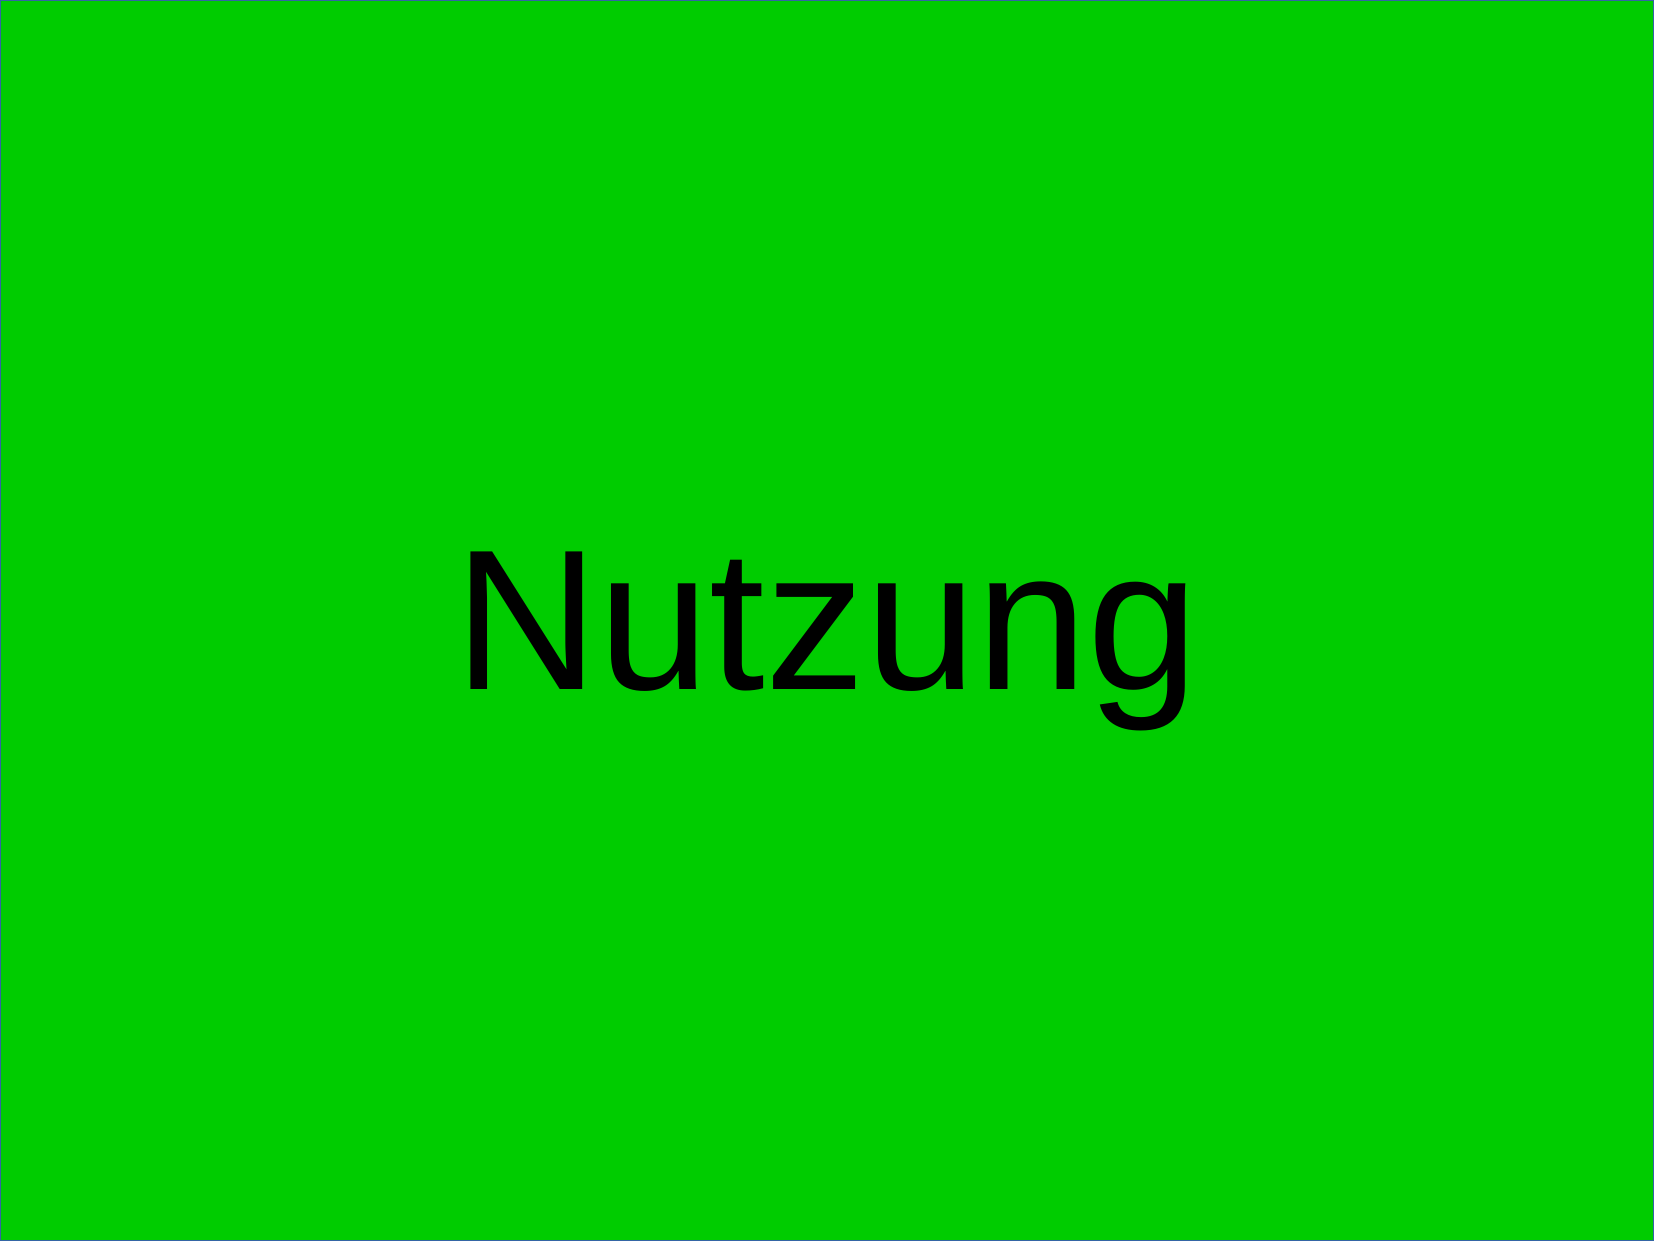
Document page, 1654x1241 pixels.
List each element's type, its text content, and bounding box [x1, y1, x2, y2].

text_box Nutzung [0, 0, 1654, 1241]
